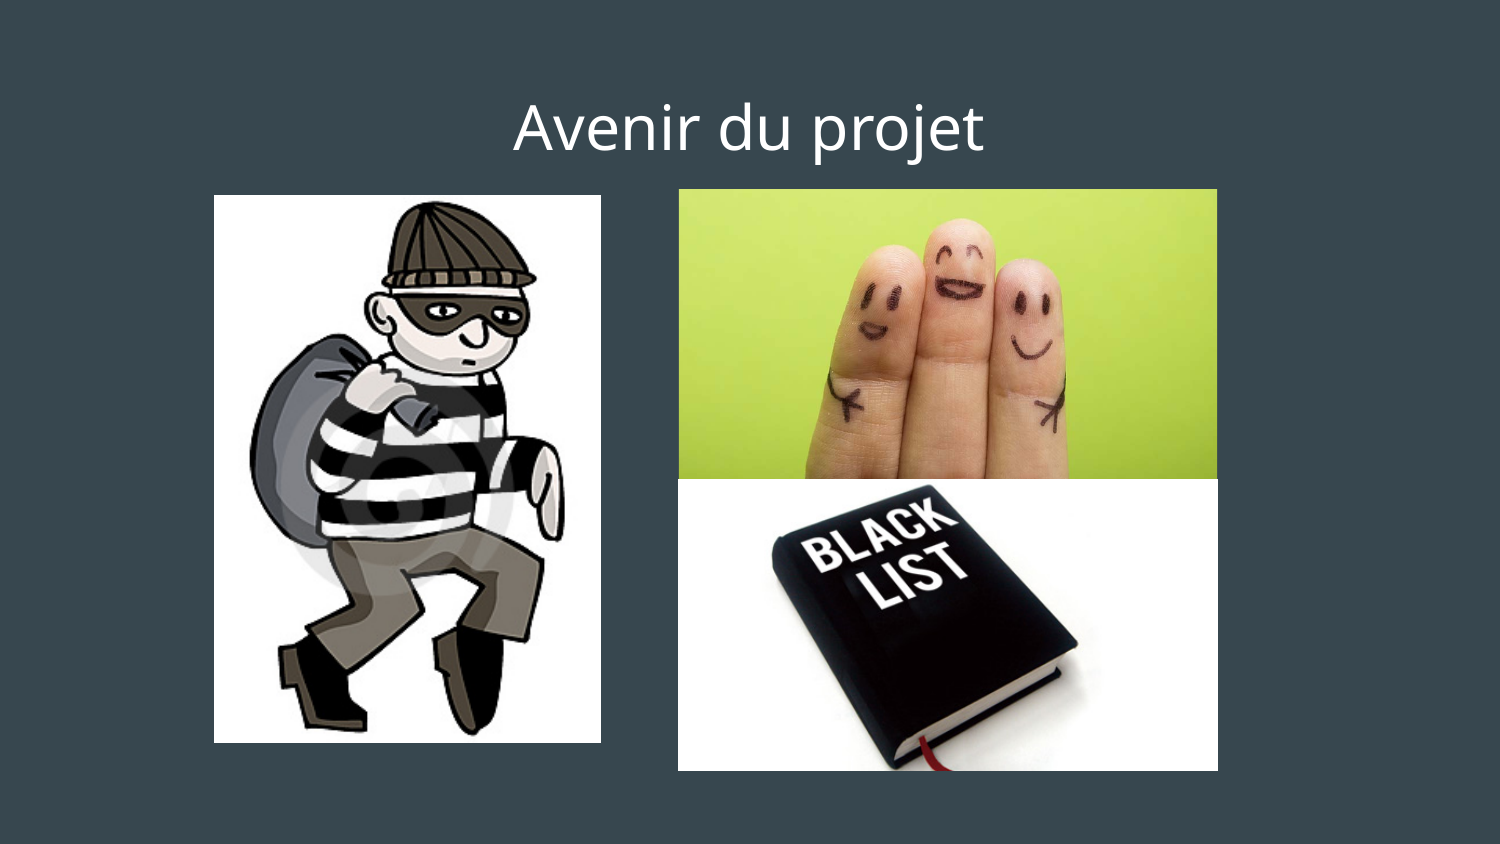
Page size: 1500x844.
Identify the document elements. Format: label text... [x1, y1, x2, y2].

picture [214, 195, 601, 743]
picture [678, 189, 1218, 771]
title Avenir du projet [51, 72, 1449, 167]
